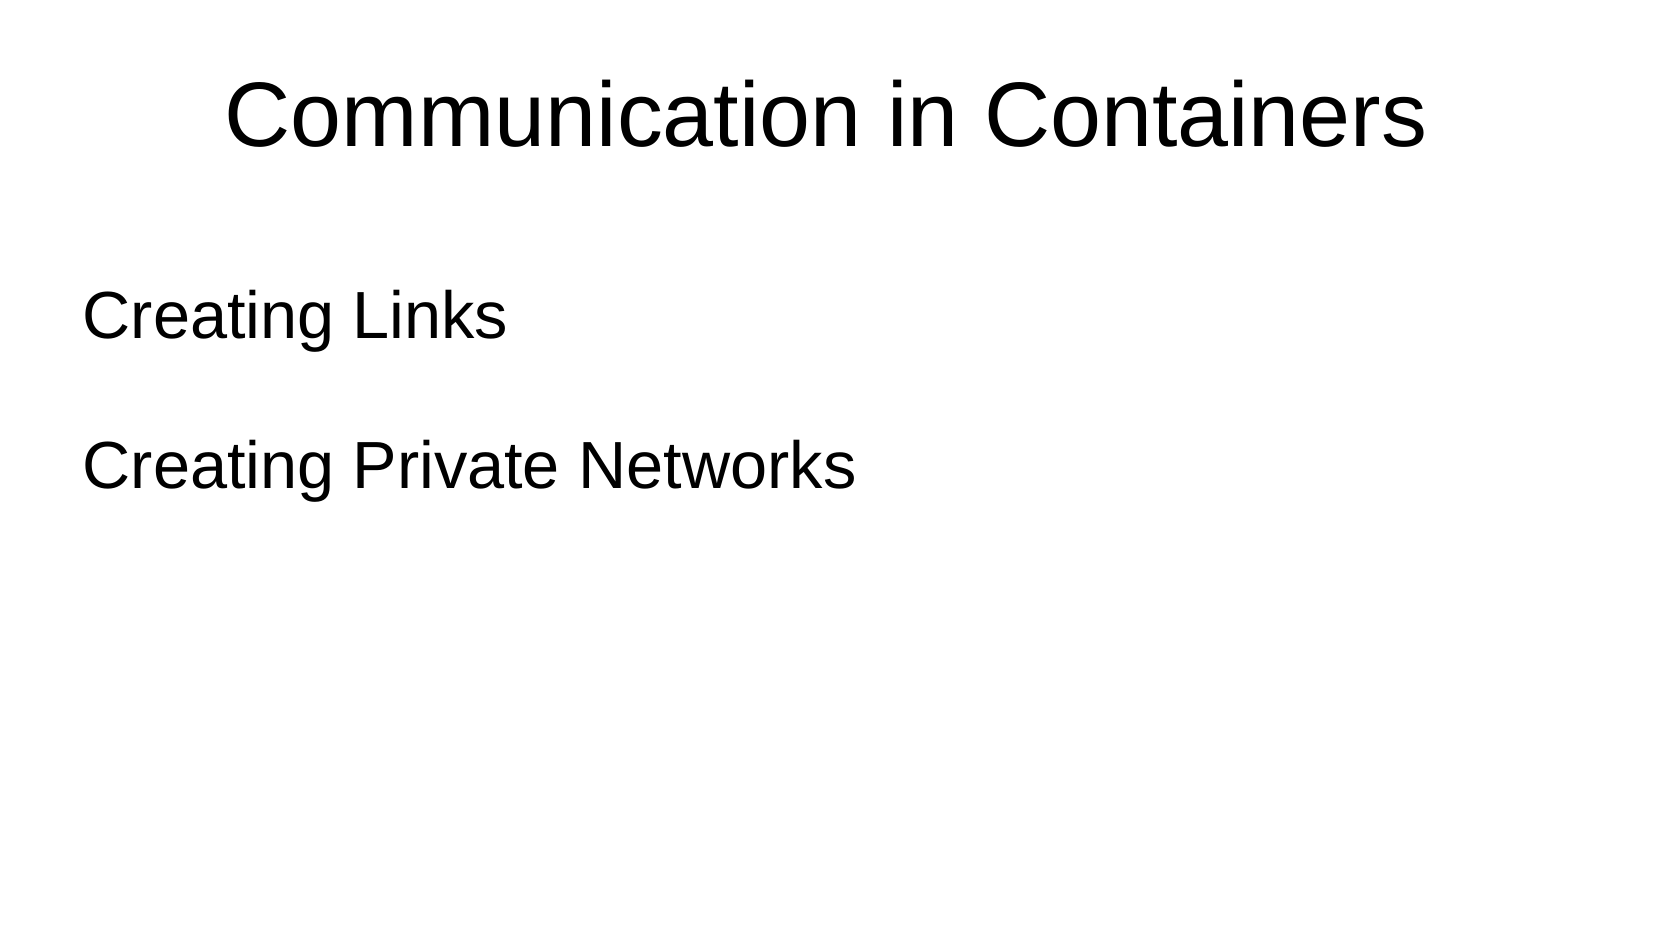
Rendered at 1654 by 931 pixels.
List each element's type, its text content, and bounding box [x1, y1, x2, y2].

text_box Creating Links Creating Private Networks [82, 195, 1571, 586]
title Communication in Containers [82, 37, 1571, 193]
